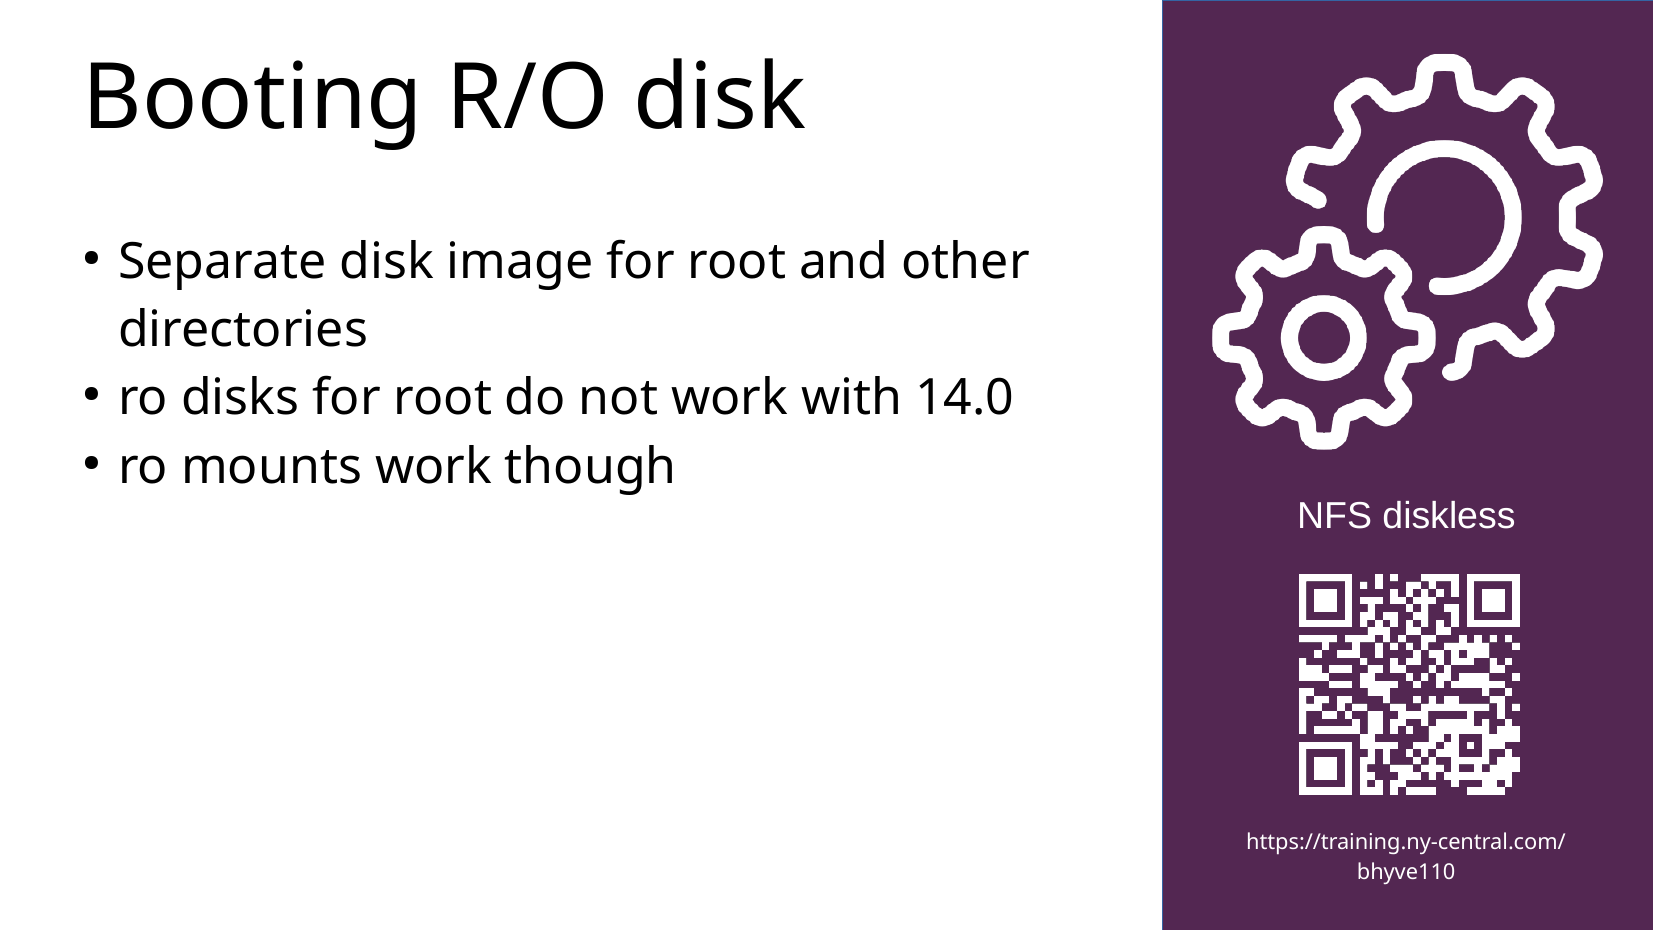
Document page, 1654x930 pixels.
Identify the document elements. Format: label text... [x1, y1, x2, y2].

text_box [1162, 0, 1653, 930]
text_box NFS diskless [1200, 487, 1613, 638]
picture [1200, 45, 1613, 458]
text_box https://training.ny-central.com/bhyve110 [1200, 819, 1613, 930]
subtitle Separate disk image for root and other directories ro disks for root do not work with 14.0 ro mounts work though [82, 224, 1126, 862]
title Booting R/O disk [82, 37, 1571, 150]
picture [1268, 543, 1550, 826]
